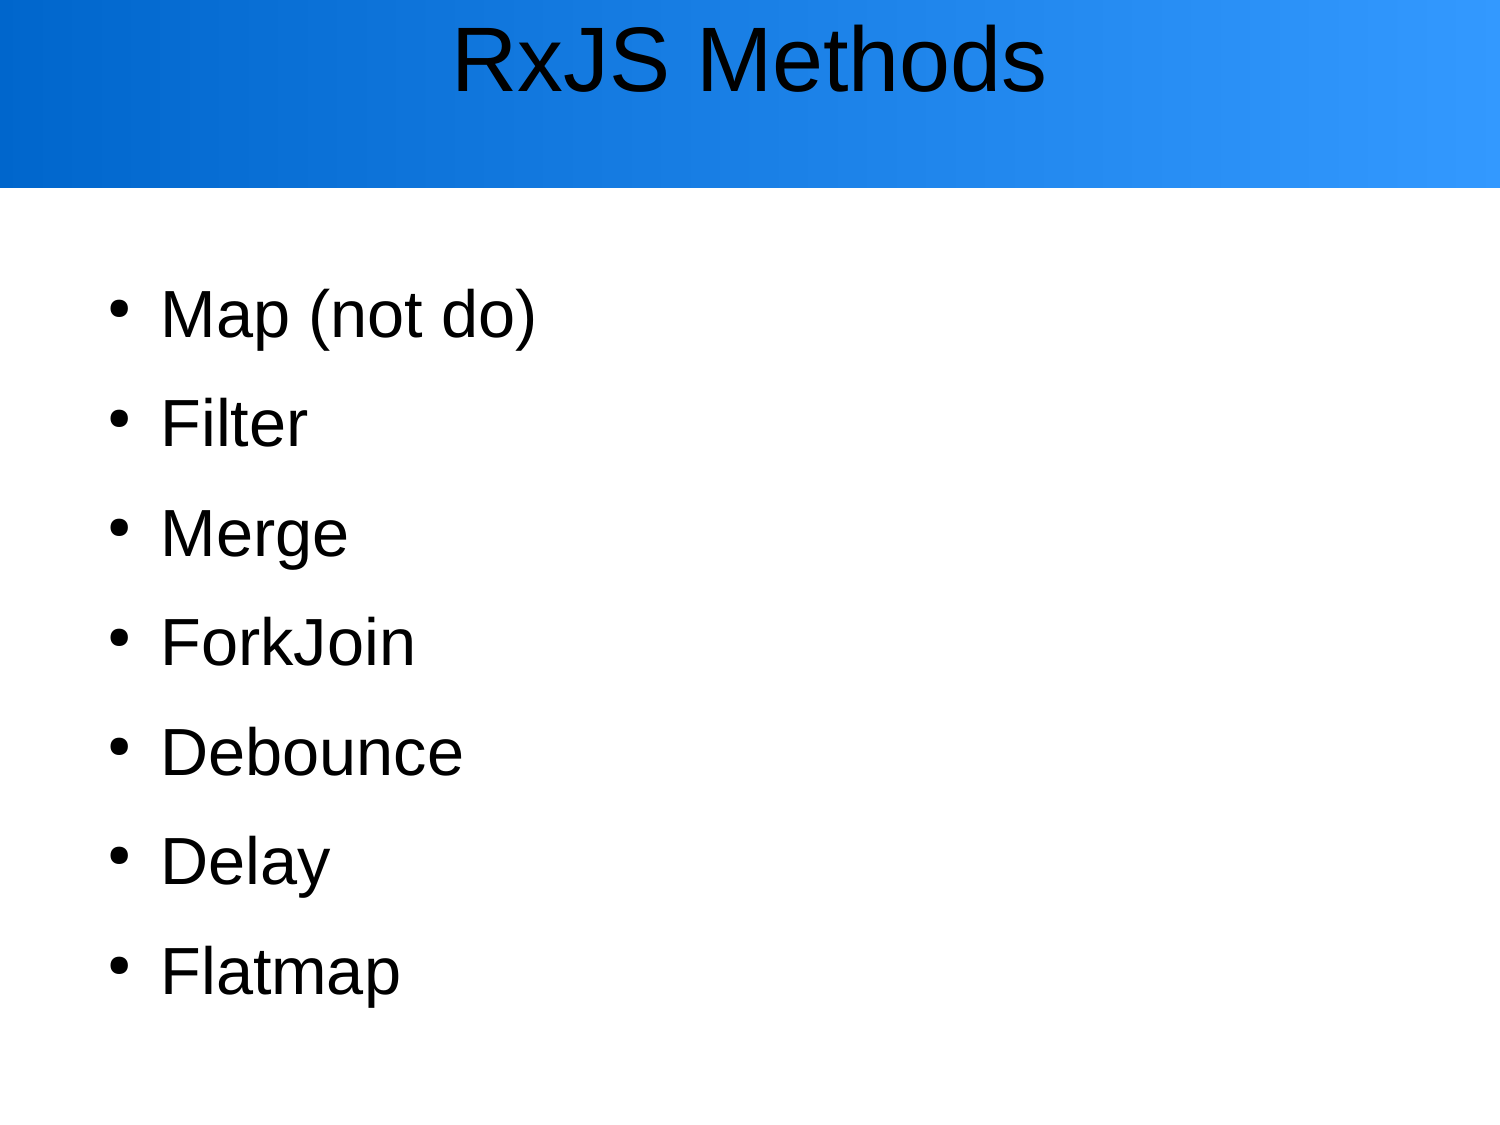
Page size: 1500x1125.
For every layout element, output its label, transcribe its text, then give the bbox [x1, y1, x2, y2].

title RxJS Methods [0, 0, 1500, 188]
list Map (not do) Filter Merge ForkJoin Debounce Delay Flatmap [75, 263, 1425, 1021]
